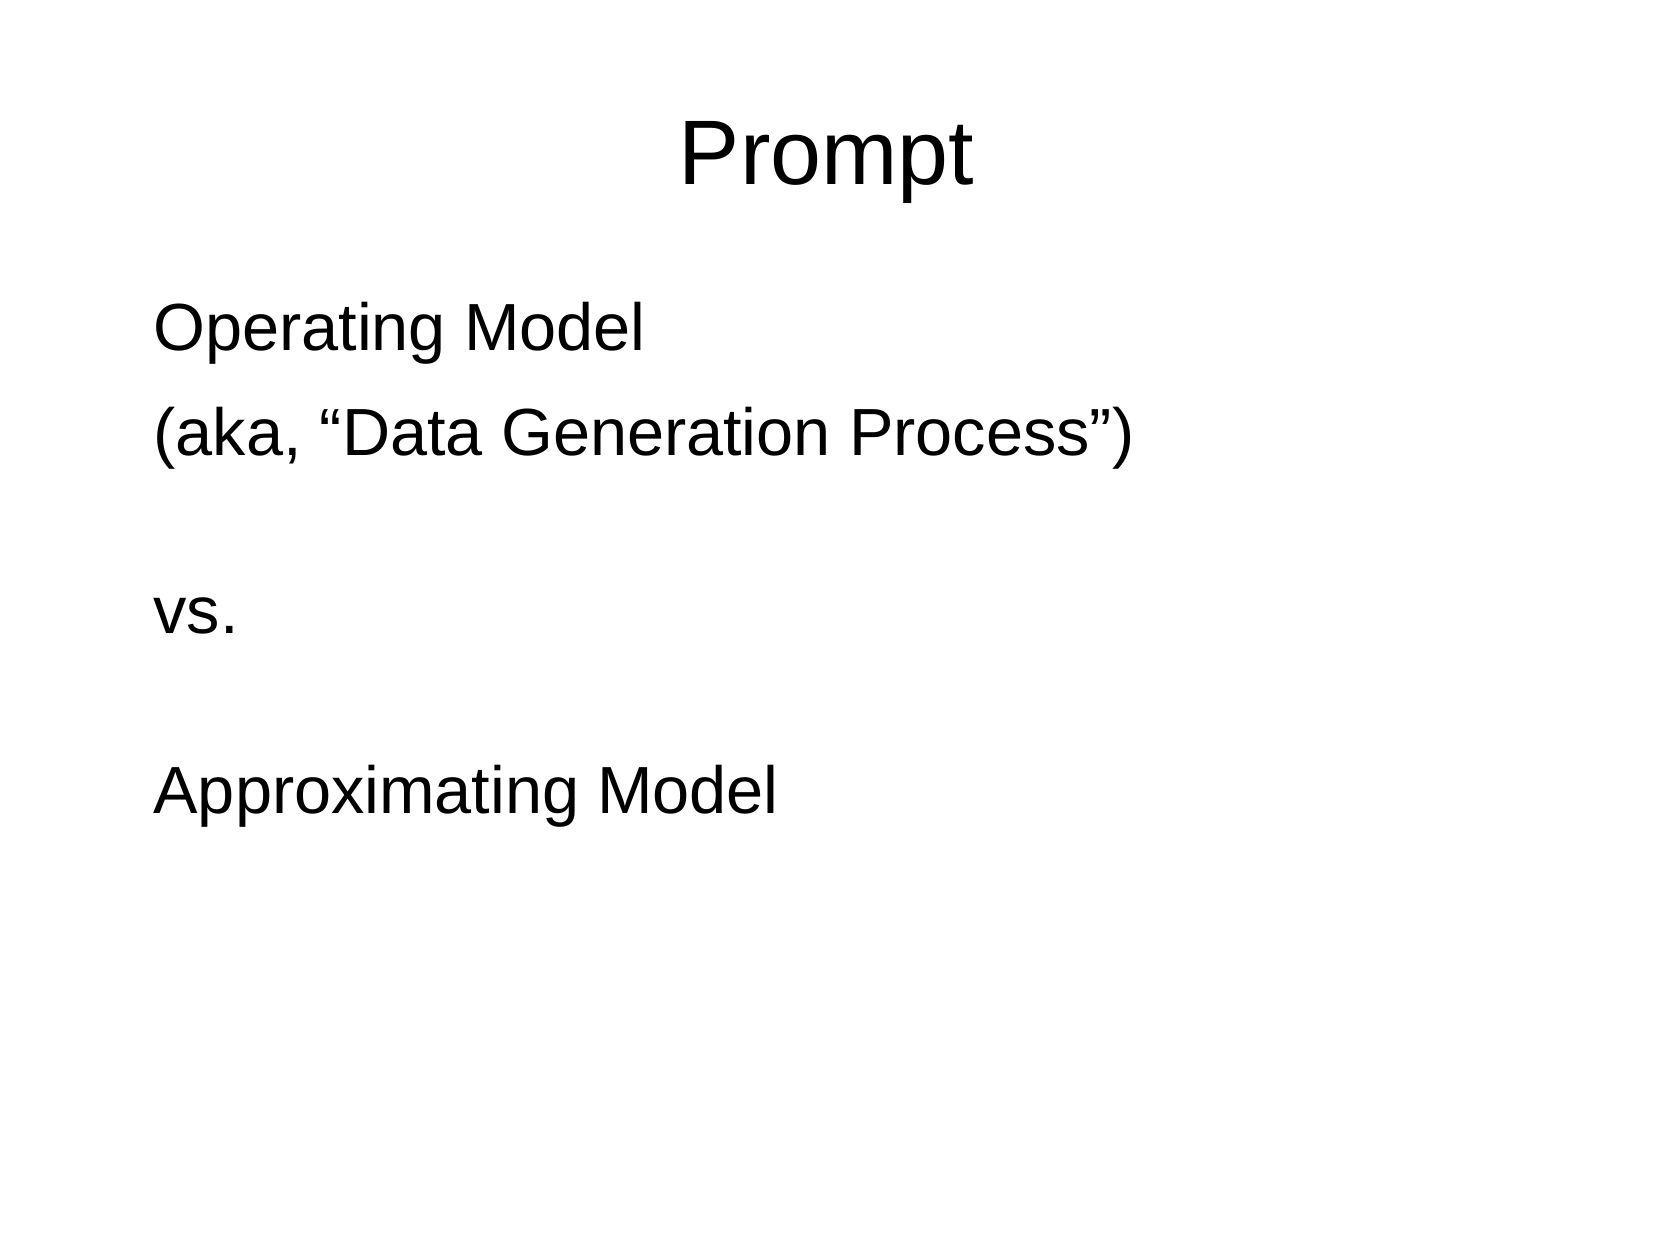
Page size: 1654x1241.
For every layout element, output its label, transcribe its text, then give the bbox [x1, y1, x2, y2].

title Prompt [82, 49, 1571, 257]
list Operating Model (aka, “Data Generation Process”) vs. Approximating Model [82, 290, 1571, 1010]
